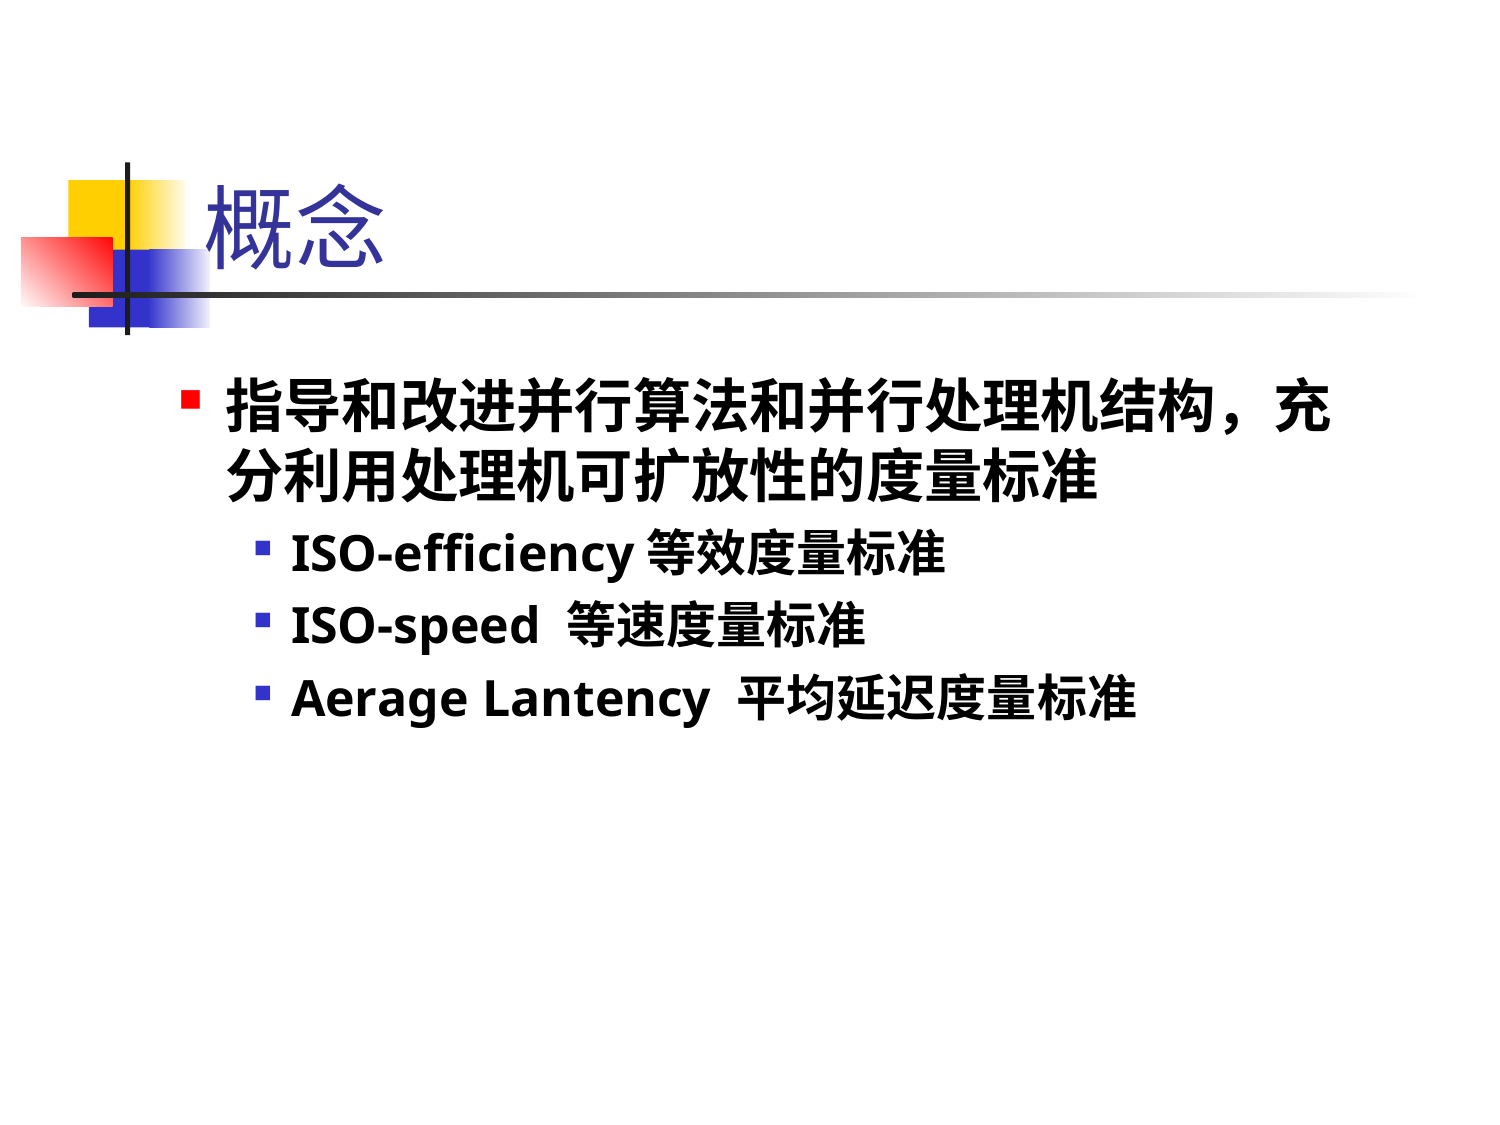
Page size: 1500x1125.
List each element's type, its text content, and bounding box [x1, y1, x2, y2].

list 指导和改进并行算法和并行处理机结构，充分利用处理机可扩放性的度量标准 ISO-efficiency等效度量标准 ISO-speed 等速度量标准 Aerage Lantency 平均延迟度量标准 [88, 361, 1364, 1037]
title 概念 [188, 101, 1468, 289]
